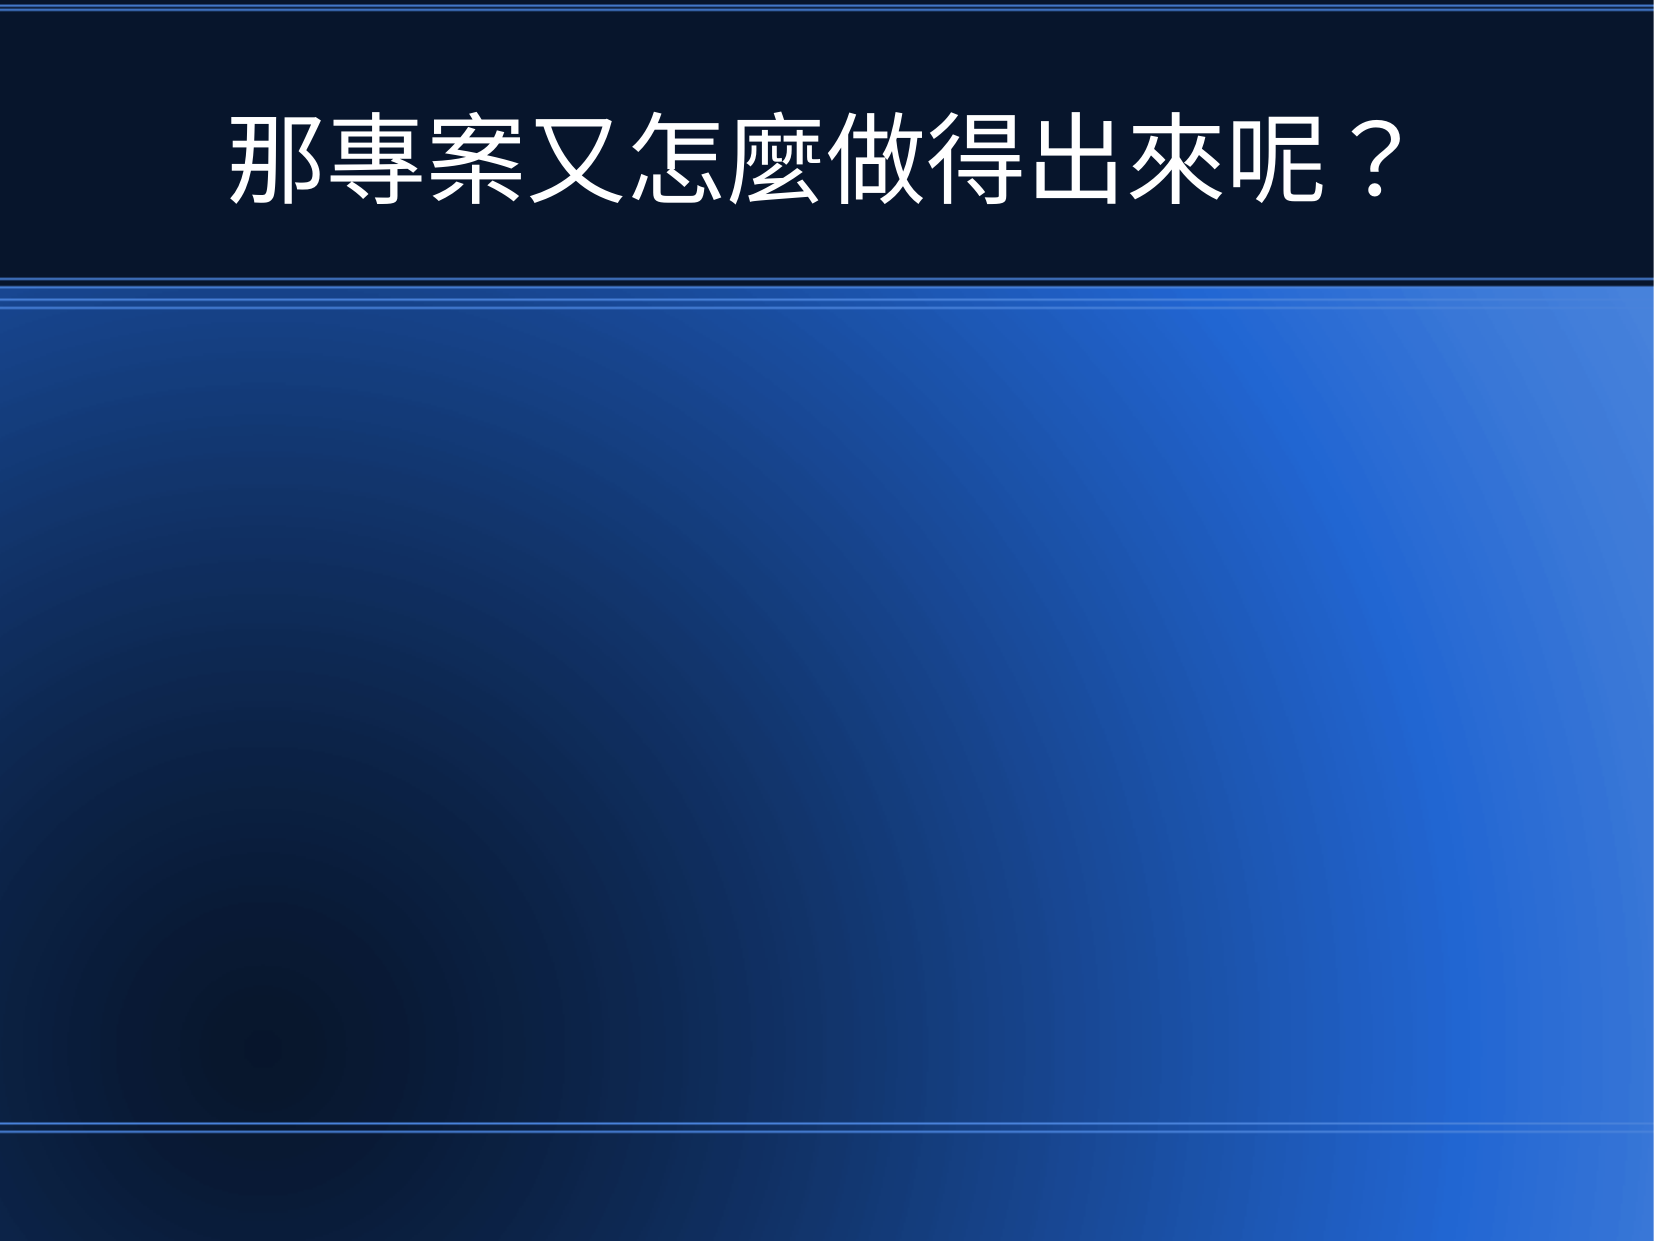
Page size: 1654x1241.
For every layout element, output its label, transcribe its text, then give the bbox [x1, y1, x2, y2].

picture [0, 0, 1654, 1241]
title 那專案又怎麼做得出來呢？ [82, 49, 1571, 257]
